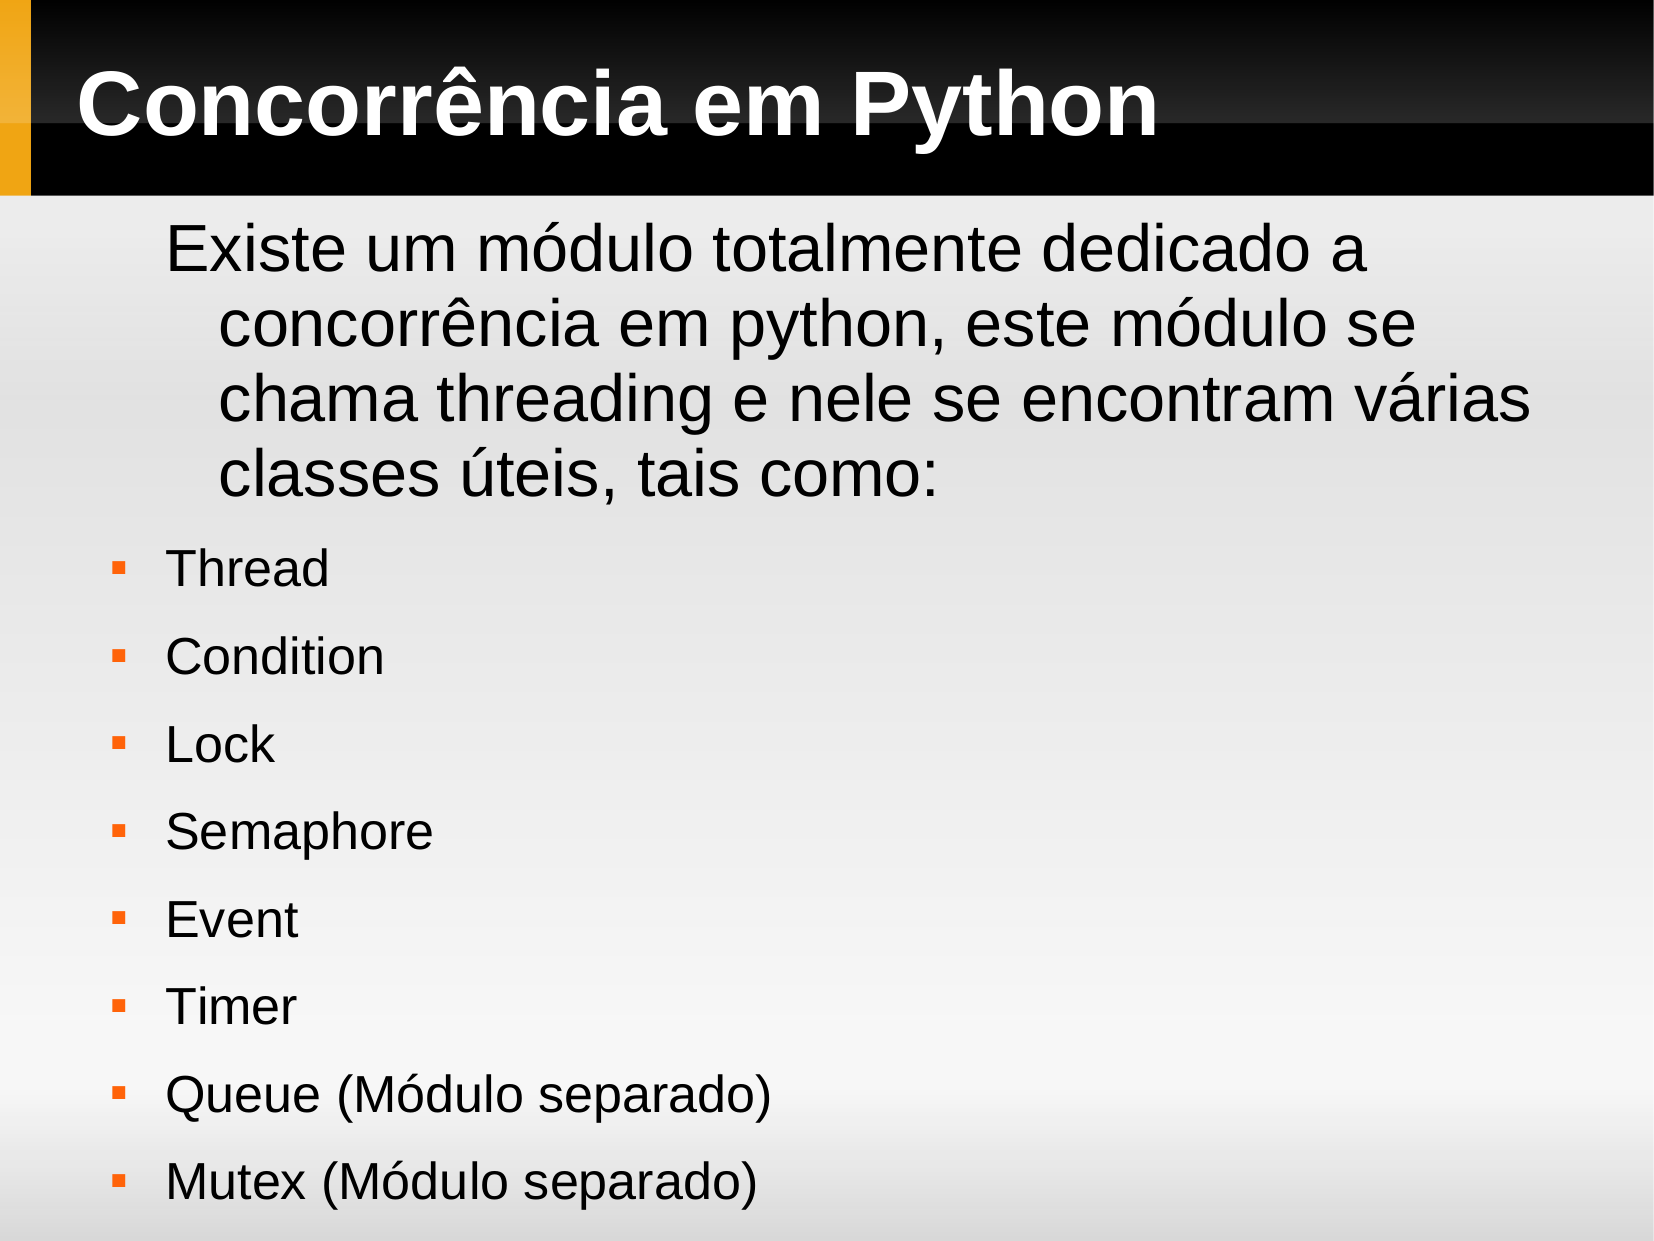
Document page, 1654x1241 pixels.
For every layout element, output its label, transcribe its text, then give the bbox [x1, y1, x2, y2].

title Concorrência em Python [76, 7, 1565, 200]
list Existe um módulo totalmente dedicado a concorrência em python, este módulo se chama threading e nele se encontram várias classes úteis, tais como: Thread Condition Lock Semaphore Event Timer Queue (Módulo separado) Mutex (Módulo separado) [76, 211, 1565, 1211]
picture [0, 0, 1654, 1241]
